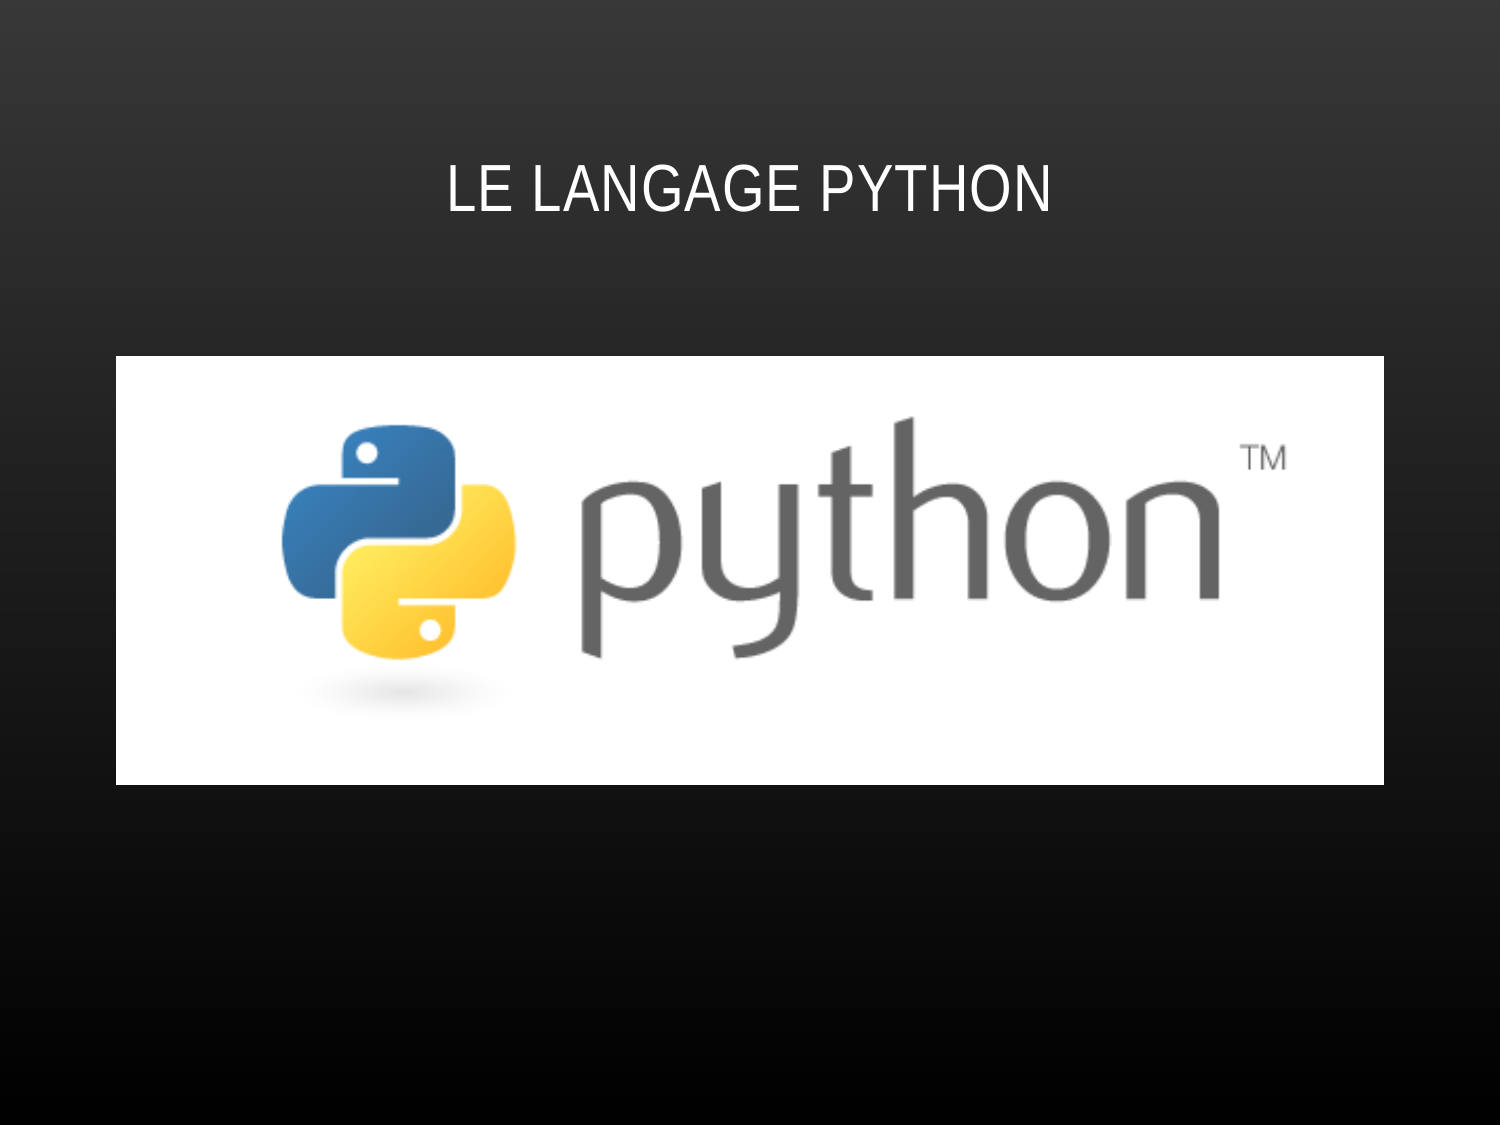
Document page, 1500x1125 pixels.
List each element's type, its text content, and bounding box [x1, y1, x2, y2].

title Le langage python [99, 45, 1400, 233]
picture [116, 356, 1384, 785]
